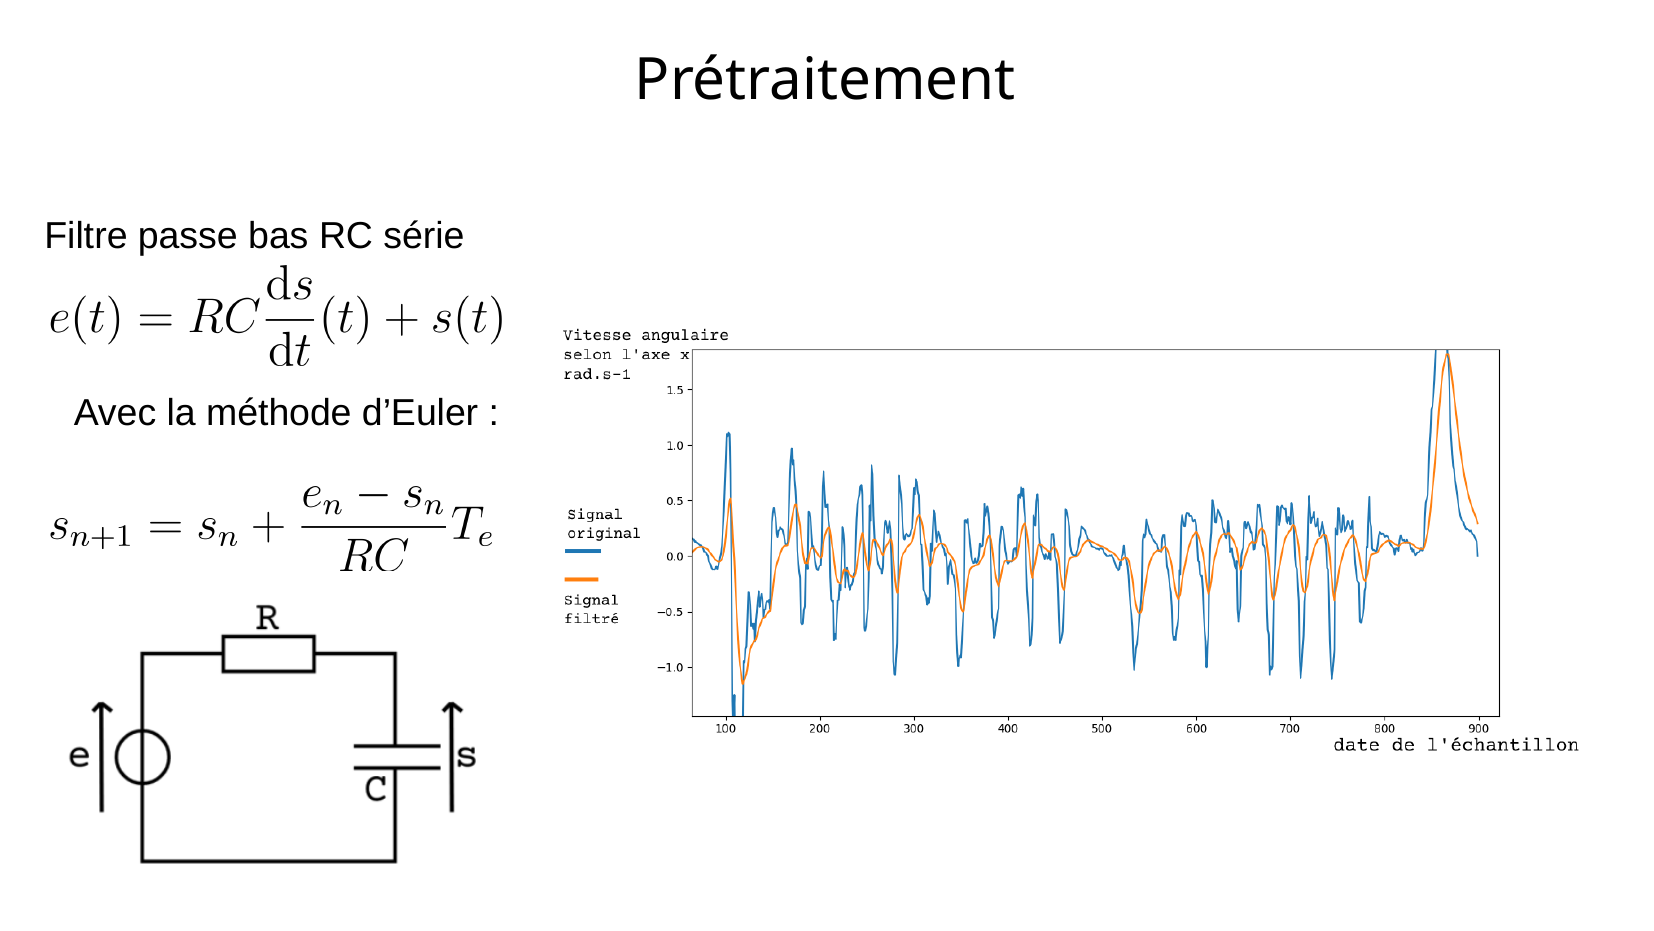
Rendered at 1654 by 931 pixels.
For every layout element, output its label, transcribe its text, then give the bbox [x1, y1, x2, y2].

text_box Filtre passe bas RC série [29, 206, 502, 266]
text_box Prétraitement [620, 29, 1034, 103]
picture [561, 292, 1603, 768]
picture [48, 266, 502, 366]
picture [48, 486, 493, 897]
text_box Avec la méthode d’Euler : [59, 383, 532, 473]
